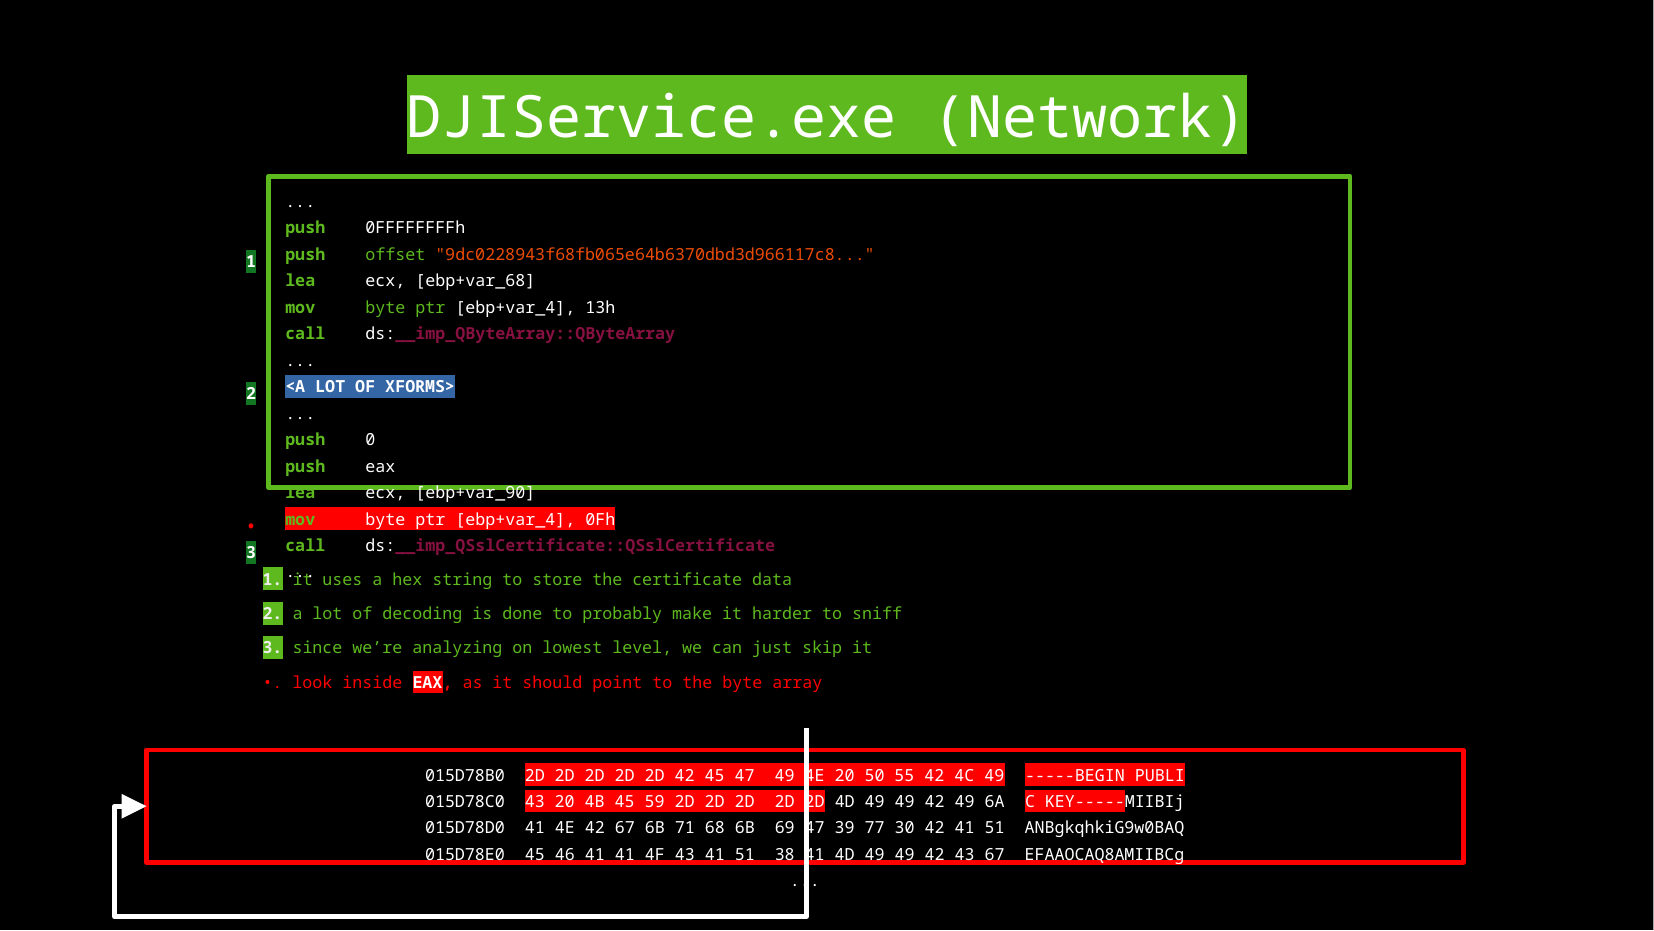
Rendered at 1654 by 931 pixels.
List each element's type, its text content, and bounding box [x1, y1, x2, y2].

title DJIService.exe (Network) [82, 37, 1571, 193]
text_box 015D78B0 2D 2D 2D 2D 2D 42 45 47 49 4E 20 50 55 42 4C 49 -----BEGIN PUBLI 015D78C0 43 20 4B 45 59 2D 2D 2D 2D 2D 4D 49 49 42 49 6A C KEY-----MIIBIj 015D78D0 41 4E 42 67 6B 71 68 6B 69 47 39 77 30 42 41 51 ANBgkqhkiG9w0BAQ 015D78E0 45 46 41 41 4F 43 41 51 38 41 4D 49 49 42 43 67 EFAAOCAQ8AMIIBCg ... [146, 749, 804, 863]
text_box 1 2 • 3 [242, 170, 287, 482]
text_box 015D78B0 2D 2D 2D 2D 2D 42 45 47 49 4E 20 50 55 42 4C 49 -----BEGIN PUBLI 015D78C0 43 20 4B 45 59 2D 2D 2D 2D 2D 4D 49 49 42 49 6A C KEY-----MIIBIj 015D78D0 41 4E 42 67 6B 71 68 6B 69 47 39 77 30 42 41 51 ANBgkqhkiG9w0BAQ 015D78E0 45 46 41 41 4F 43 41 51 38 41 4D 49 49 42 43 67 EFAAOCAQ8AMIIBCg ... [809, 749, 1464, 863]
text_box ... push 0FFFFFFFFh push offset "9dc0228943f68fb065e64b6370dbd3d966117c8..." lea ecx, [ebp+var_68] mov byte ptr [ebp+var_4], 13h call ds:__imp_QByteArray::QByteArray ... <A LOT OF XFORMS> ... push 0 push eax lea ecx, [ebp+var_90] mov byte ptr [ebp+var_4], 0Fh call ds:__imp_QSslCertificate::QSslCertificate ... [268, 176, 1350, 488]
text_box 1. it uses a hex string to store the certificate data 2. a lot of decoding is done to probably make it harder to sniff 3. since we’re analyzing on lowest level, we can just skip it •. look inside EAX, as it should point to the byte array [262, 532, 1351, 676]
